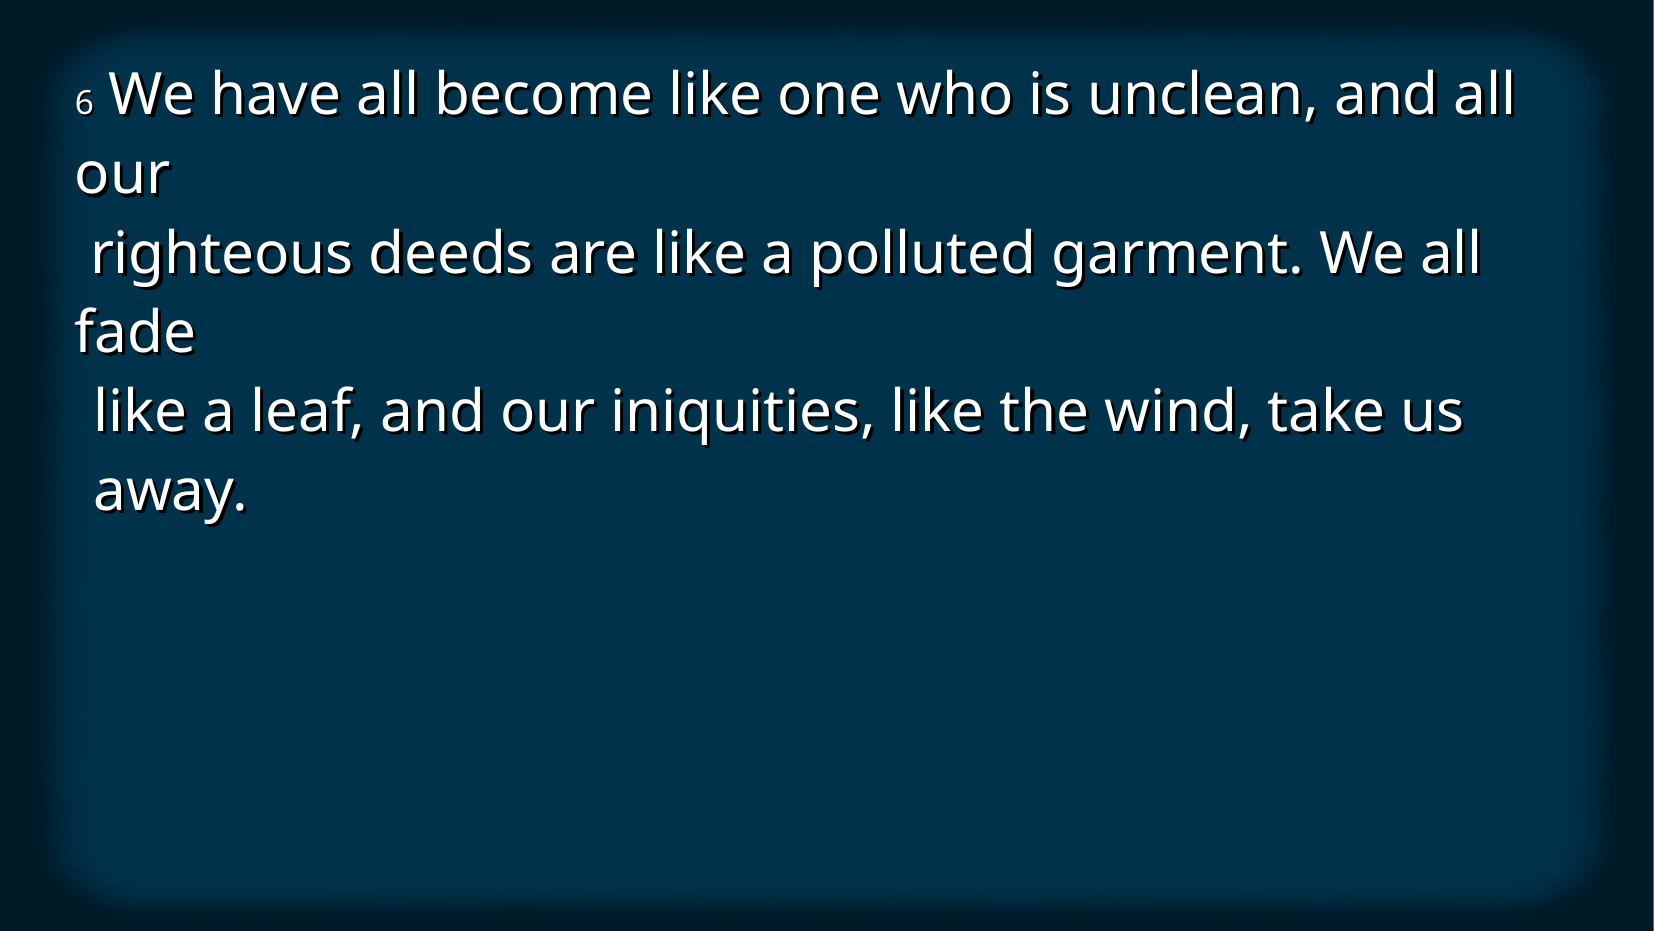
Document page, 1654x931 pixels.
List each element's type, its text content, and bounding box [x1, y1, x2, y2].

picture [0, 0, 1654, 931]
text_box 6 We have all become like one who is unclean, and all our righteous deeds are like a polluted garment. We all fade like a leaf, and our iniquities, like the wind, take us away. [60, 45, 1606, 346]
